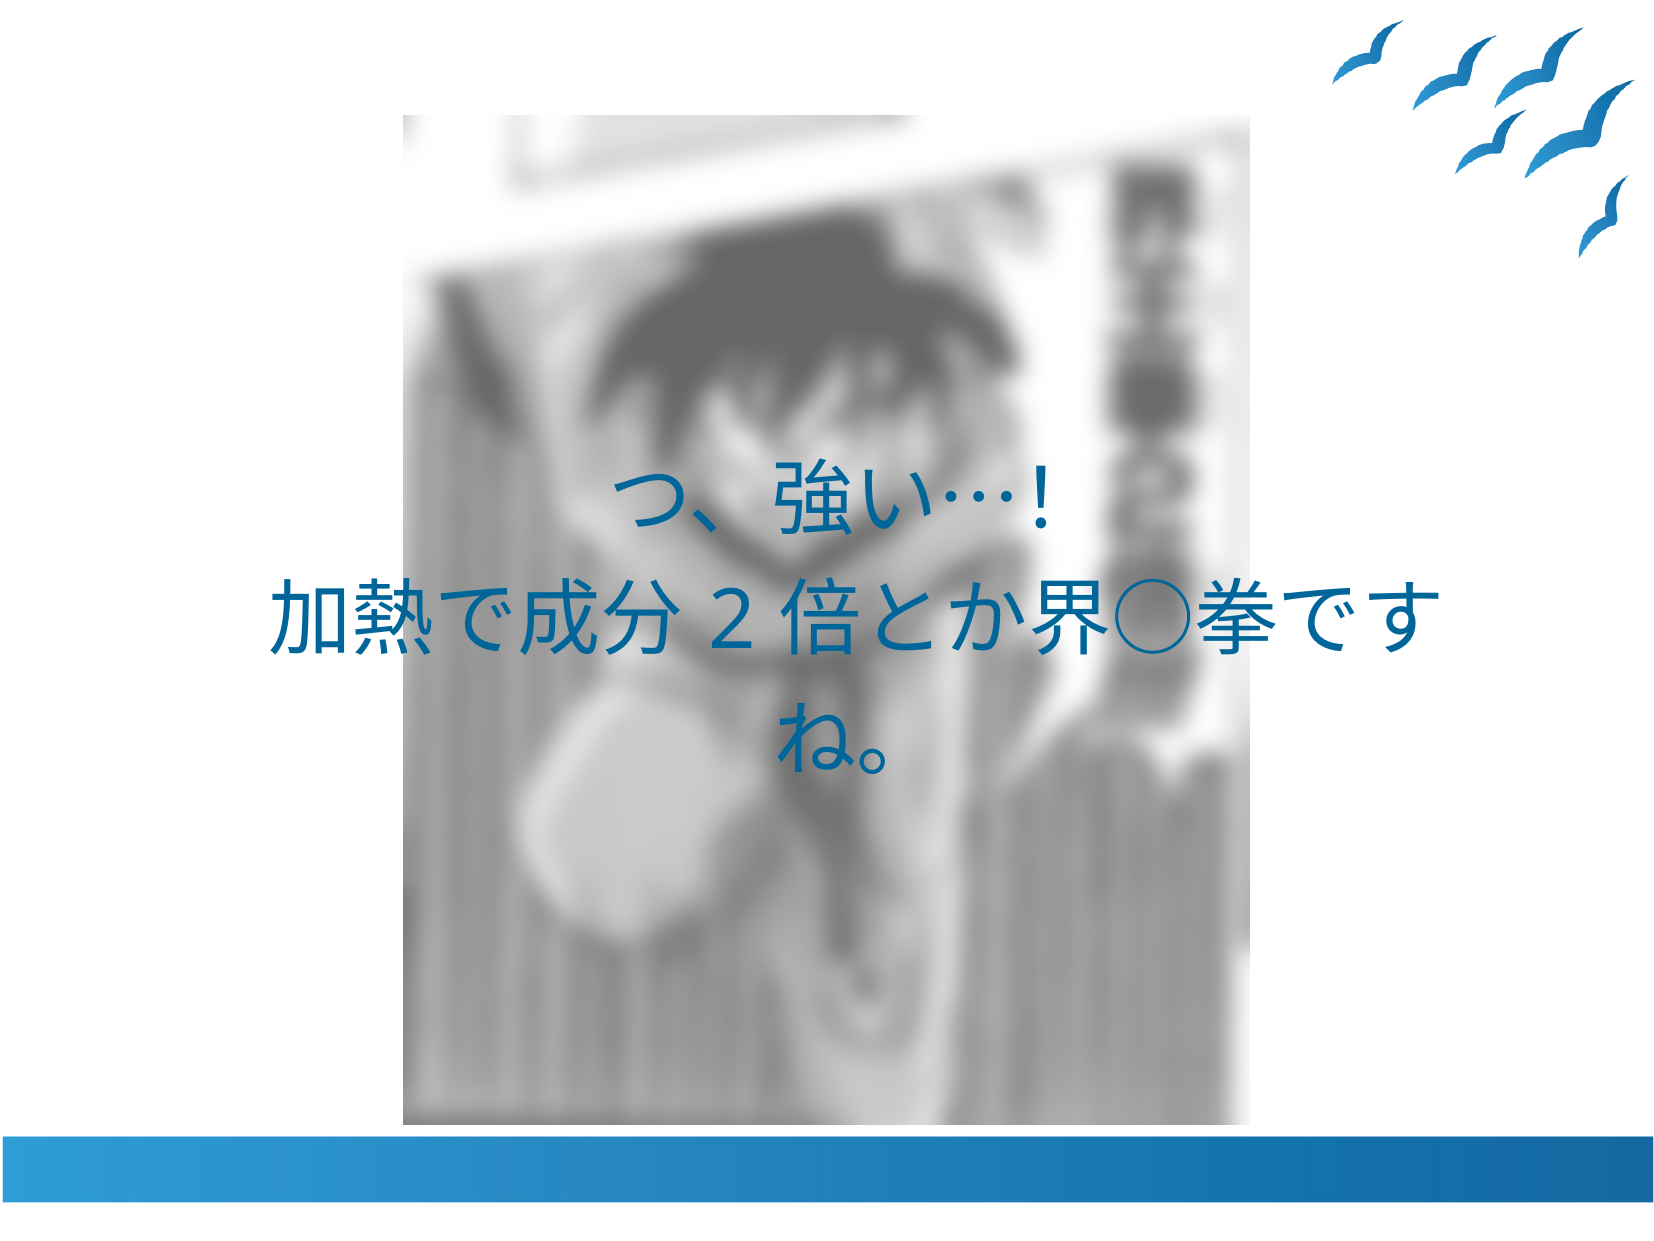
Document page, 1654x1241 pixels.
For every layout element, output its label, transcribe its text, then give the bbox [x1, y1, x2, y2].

picture [0, 0, 1654, 1241]
title つ、強い…！ 加熱で成分2倍とか界○拳ですね。 [147, 529, 1506, 696]
